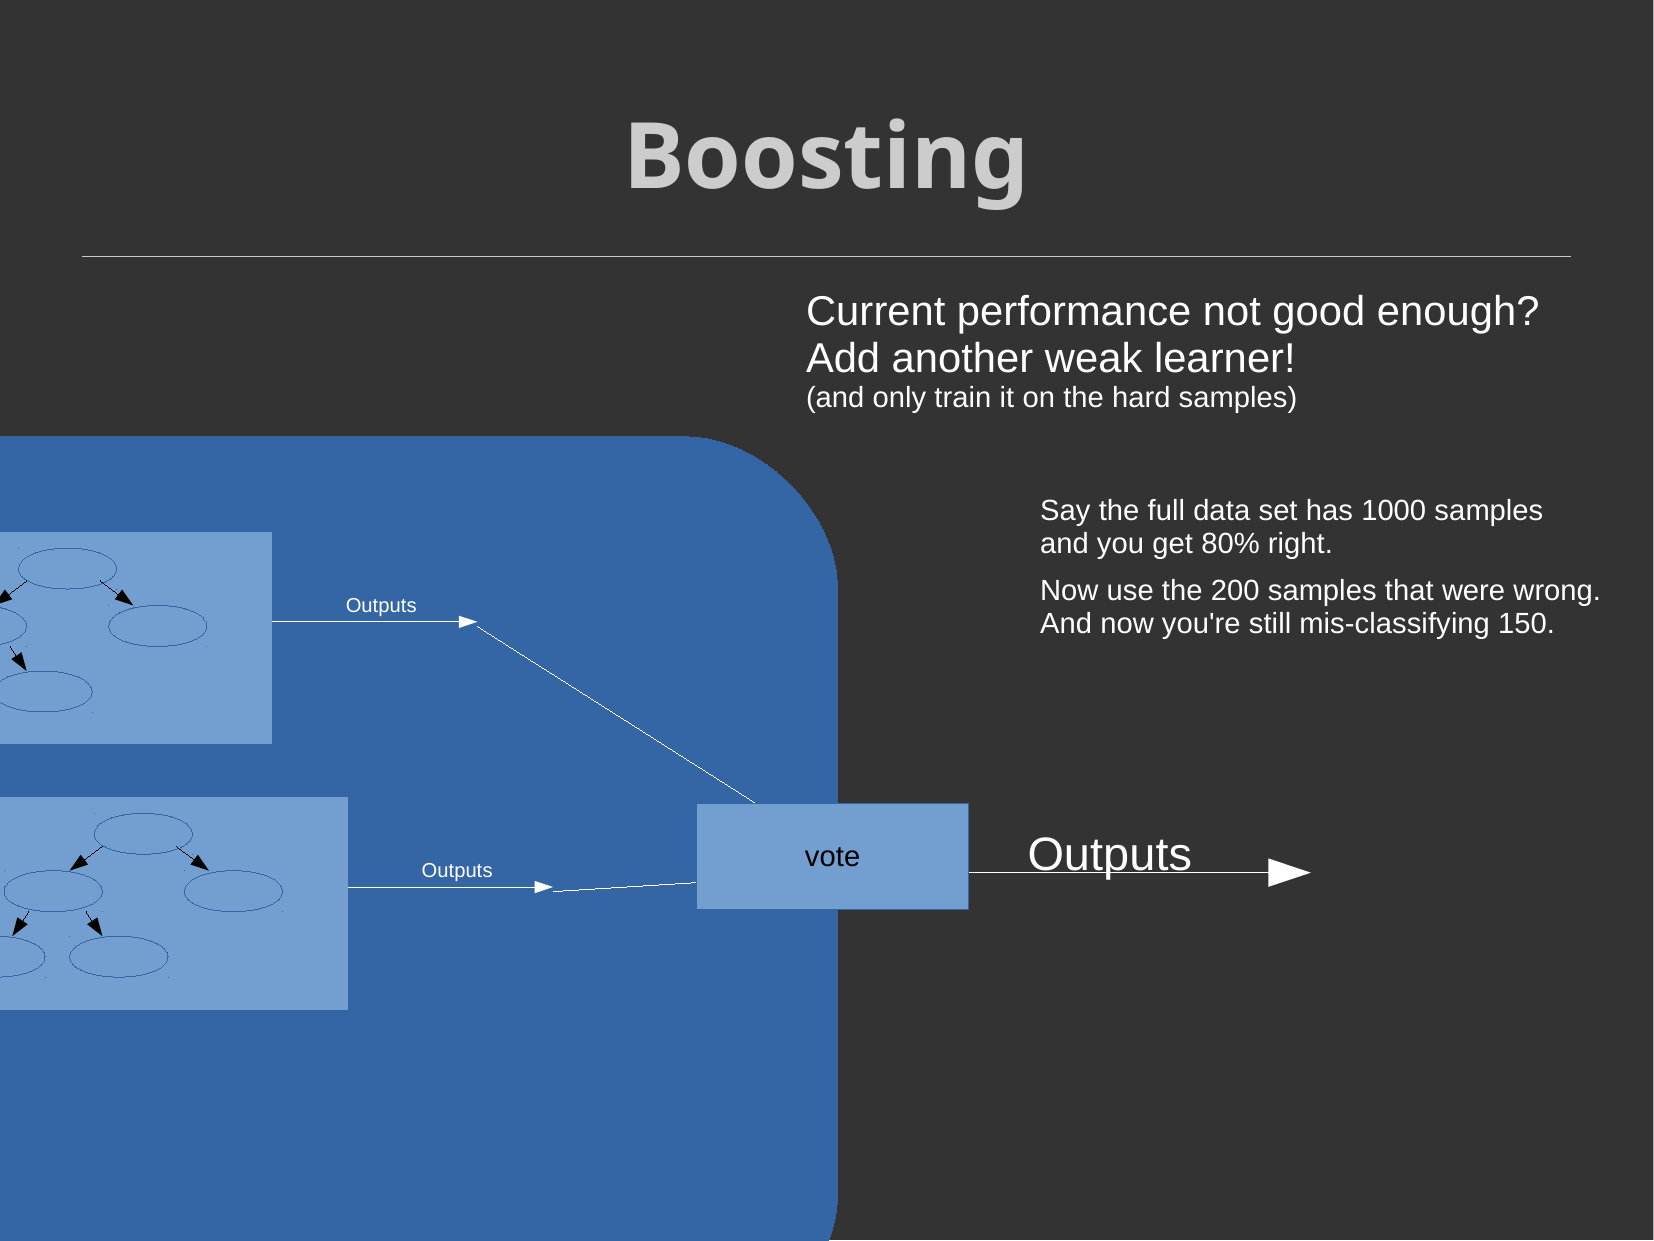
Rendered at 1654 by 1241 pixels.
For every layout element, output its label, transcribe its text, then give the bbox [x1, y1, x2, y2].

text_box Outputs [1027, 827, 1193, 881]
text_box Outputs [345, 594, 418, 618]
text_box Outputs [421, 859, 494, 883]
title Boosting [82, 49, 1571, 257]
text_box [0, 532, 272, 744]
text_box Now use the 200 samples that were wrong. And now you're still mis-classifying 150. [1025, 566, 1618, 648]
text_box vote [696, 803, 969, 910]
text_box Current performance not good enough? Add another weak learner! (and only train it on the hard samples) [791, 280, 1555, 423]
text_box [0, 436, 838, 1241]
text_box Say the full data set has 1000 samples and you get 80% right. [1025, 486, 1560, 566]
text_box [1268, 858, 1311, 887]
text_box [0, 797, 348, 1010]
